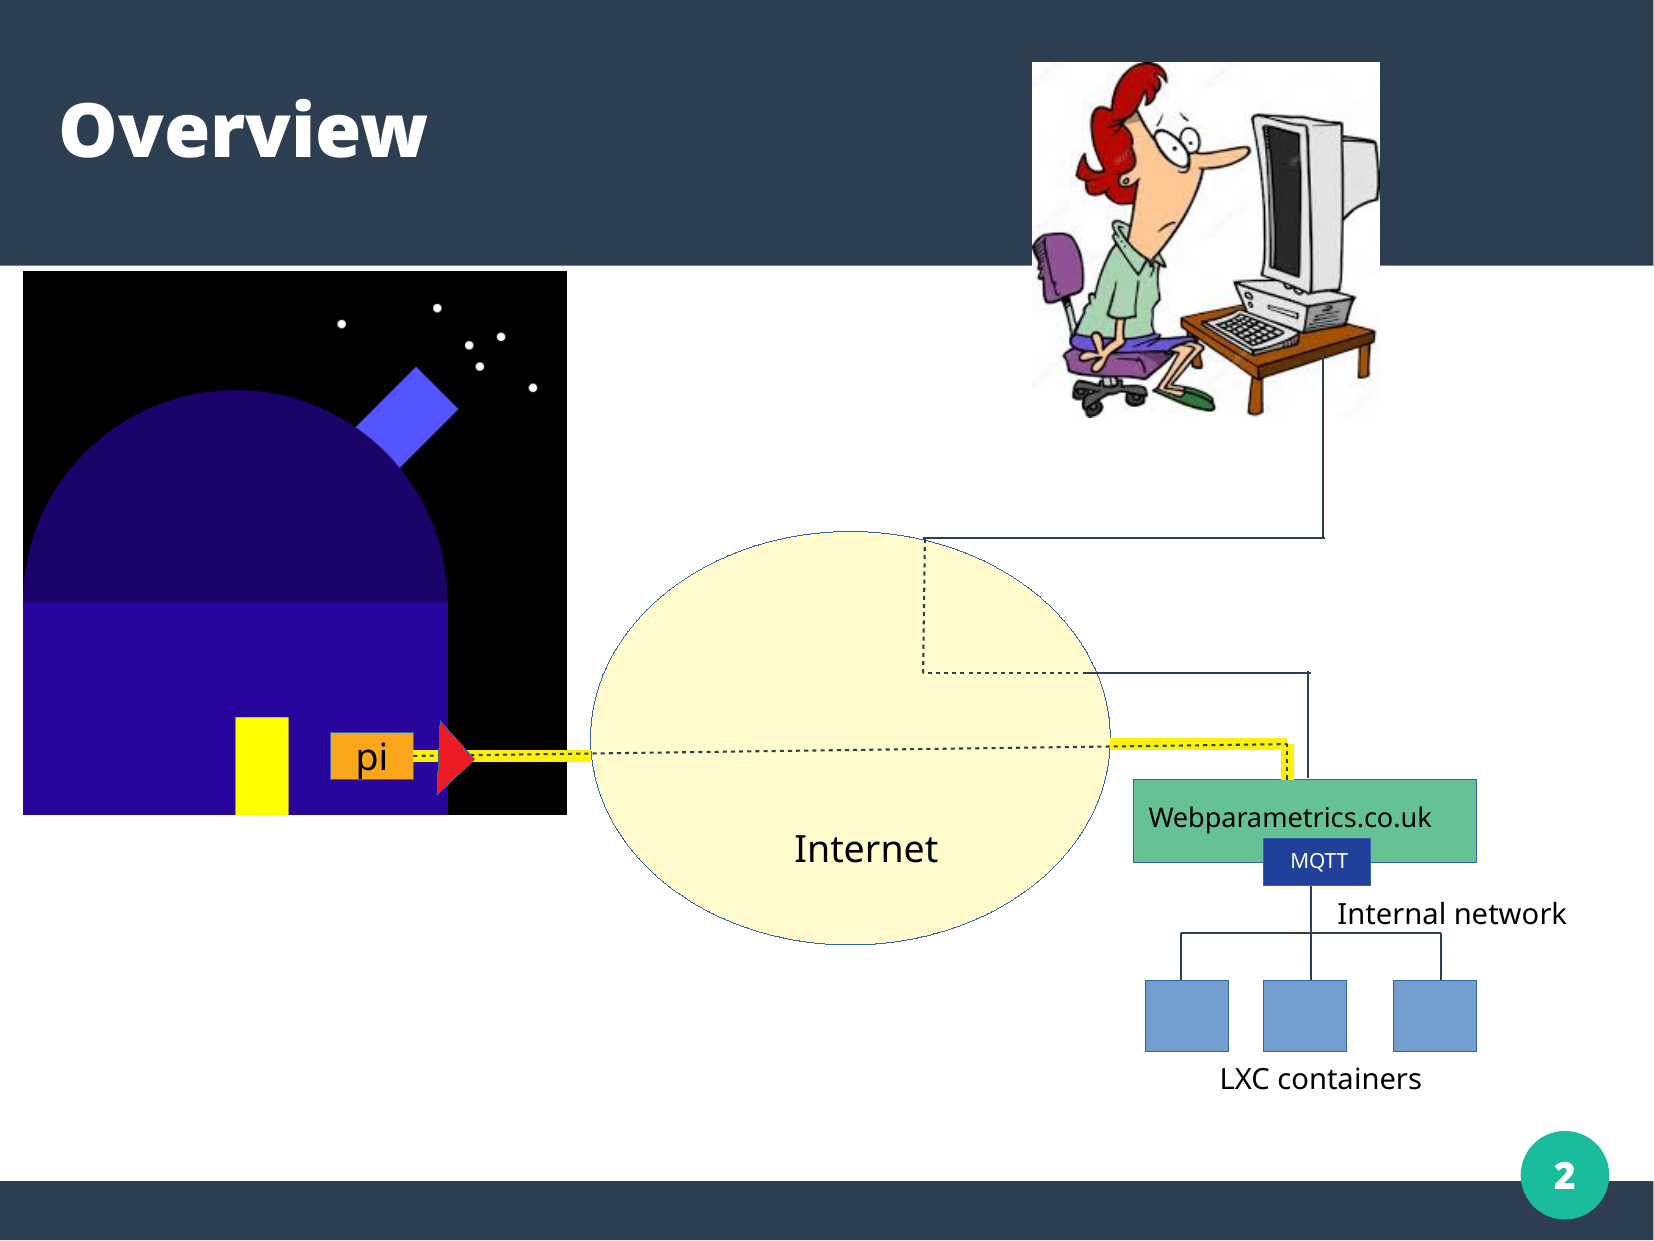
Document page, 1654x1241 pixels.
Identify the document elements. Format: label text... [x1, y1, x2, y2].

text_box Webparametrics.co.uk [1133, 791, 1465, 869]
picture [1032, 62, 1380, 418]
picture [23, 271, 567, 815]
text_box Internet [779, 814, 993, 874]
text_box [1145, 980, 1229, 1052]
text_box [1263, 980, 1347, 1051]
text_box MQTT [1275, 838, 1382, 878]
text_box [1133, 779, 1477, 863]
text_box Internal network [1322, 885, 1595, 935]
text_box LXC containers [1204, 1051, 1477, 1101]
text_box [436, 720, 475, 795]
text_box [1393, 980, 1477, 1051]
text_box [1263, 838, 1371, 886]
text_box pi [330, 732, 414, 780]
title Overview [59, 49, 1595, 207]
text_box [590, 531, 1111, 945]
